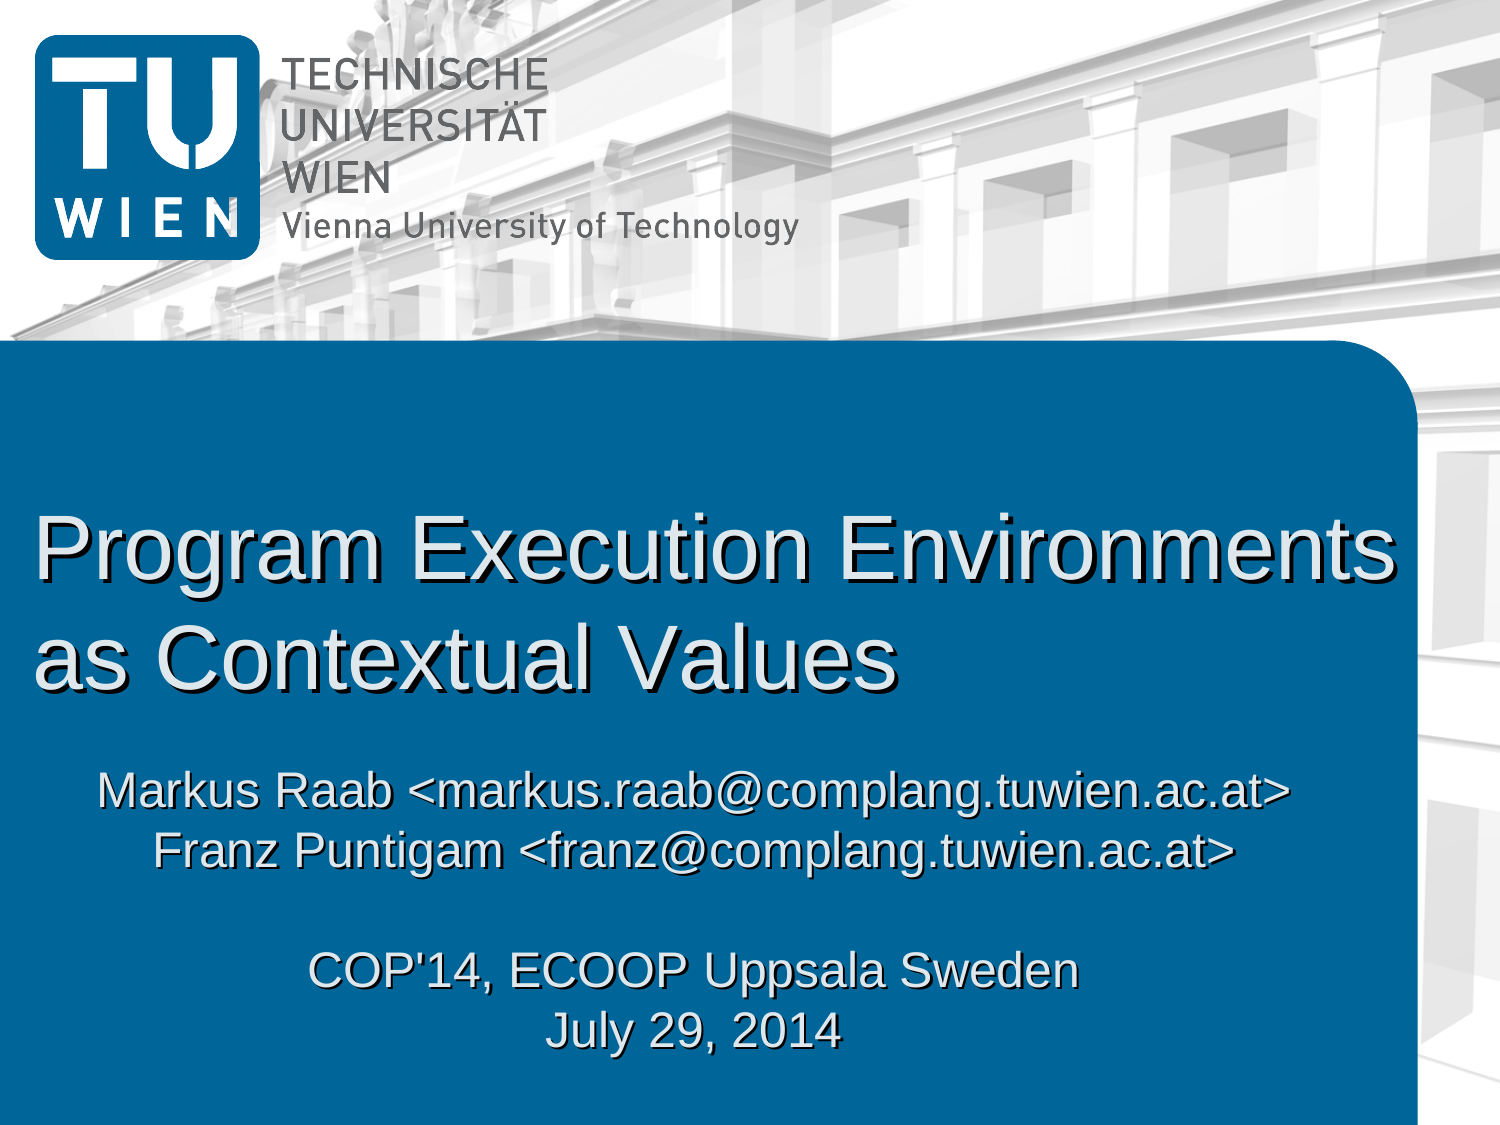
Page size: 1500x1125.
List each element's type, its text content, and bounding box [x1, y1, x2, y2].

picture [0, 0, 1500, 1125]
text_box Markus Raab <markus.raab@complang.tuwien.ac.at> Franz Puntigam <franz@complang.tuwien.ac.at> COP'14, ECOOP Uppsala Sweden July 29, 2014 [77, 750, 1312, 1065]
text_box Program Execution Environments as Contextual Values [17, 480, 1414, 826]
